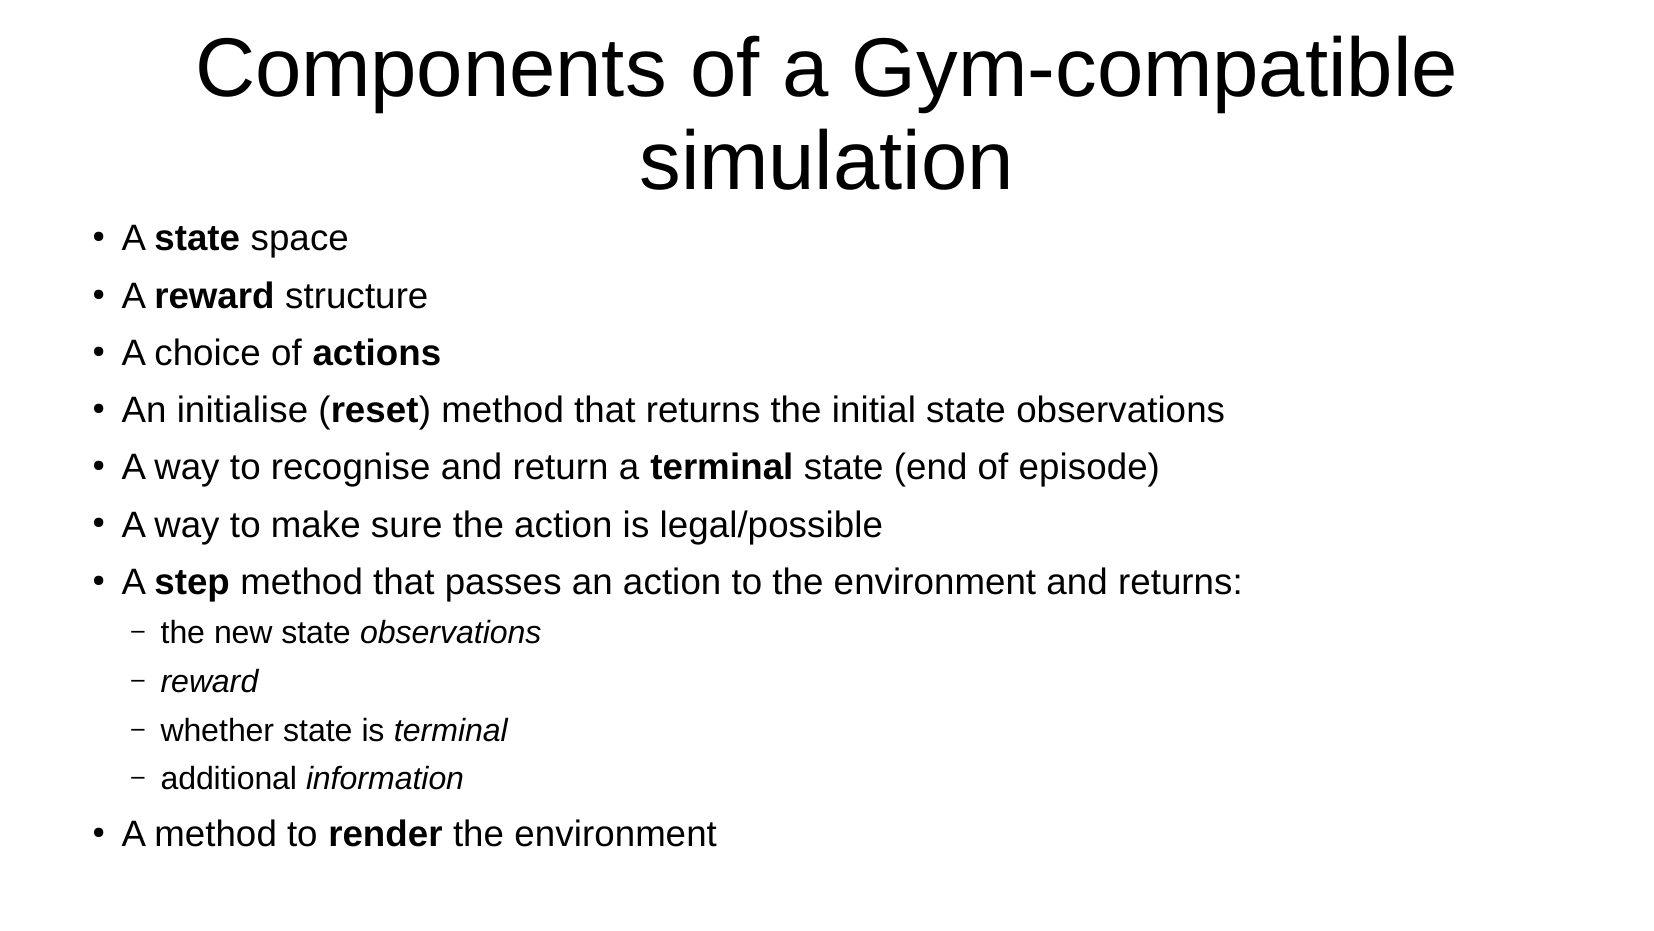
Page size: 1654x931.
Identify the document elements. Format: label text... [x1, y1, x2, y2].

list A state space A reward structure A choice of actions An initialise (reset) method that returns the initial state observations A way to recognise and return a terminal state (end of episode) A way to make sure the action is legal/possible A step method that passes an action to the environment and returns: the new state observations reward whether state is terminal additional information A method to render the environment [82, 217, 1571, 863]
title Components of a Gym-compatible simulation [82, 21, 1571, 208]
